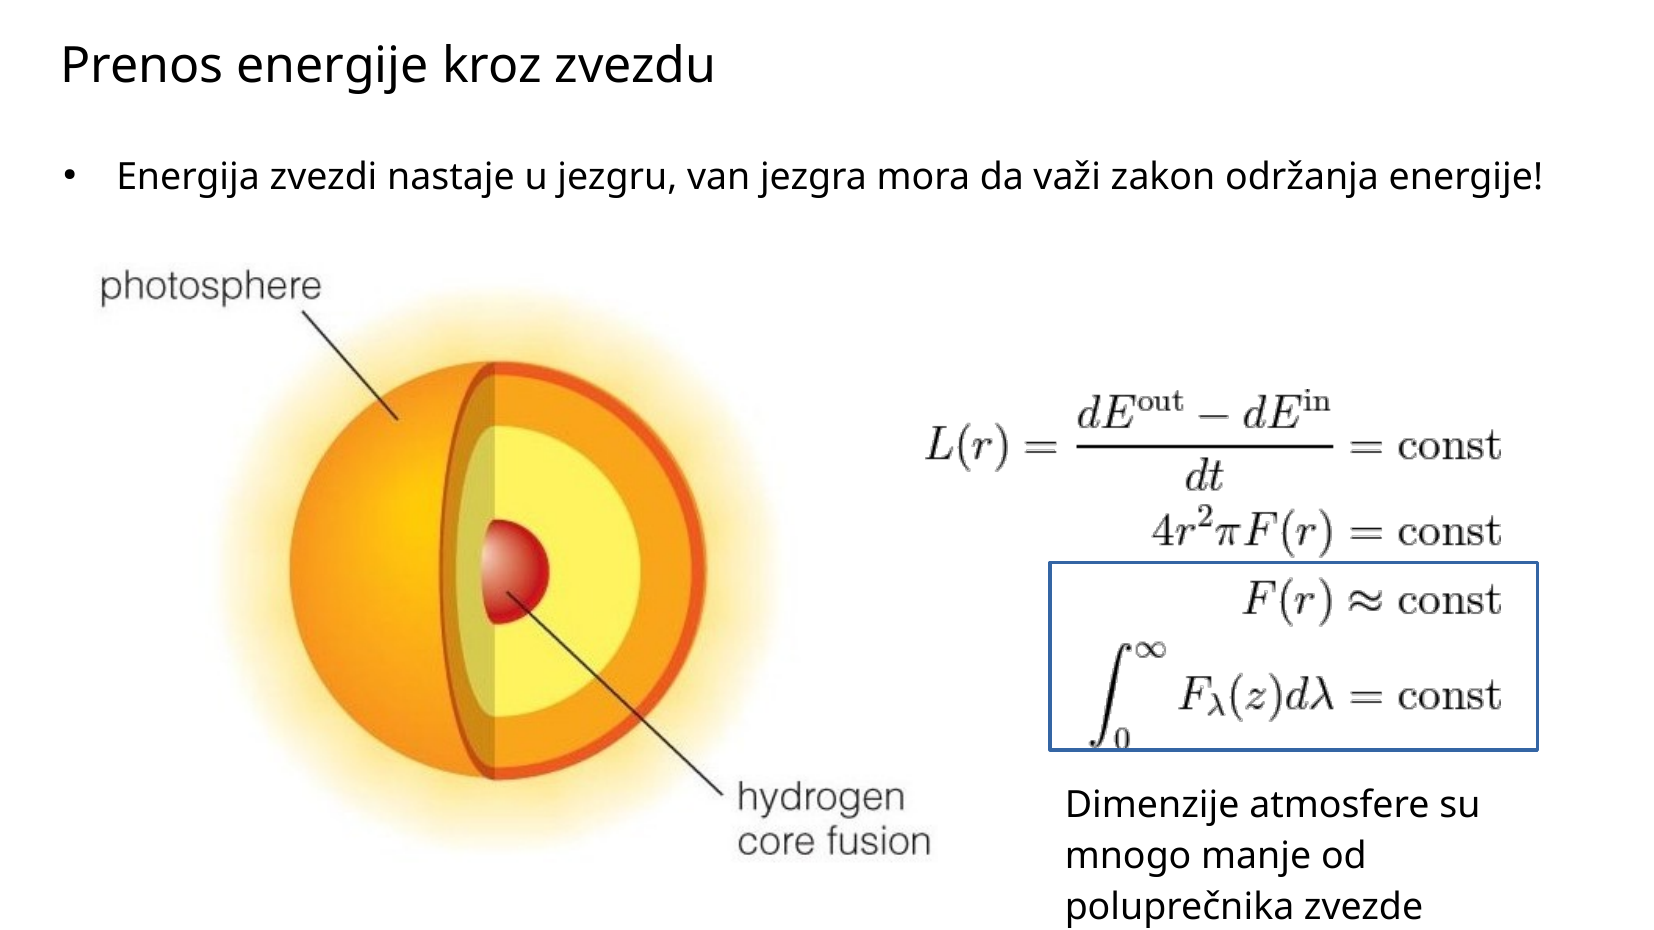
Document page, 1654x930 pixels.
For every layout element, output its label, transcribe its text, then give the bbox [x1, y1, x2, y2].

title Prenos energije kroz zvezdu [59, 13, 1648, 113]
list Energija zvezdi nastaje u jezgru, van jezgra mora da važi zakon održanja energije! [45, 149, 1635, 880]
picture [1052, 564, 1501, 748]
picture [93, 262, 1501, 869]
text_box Dimenzije atmosfere su mnogo manje od poluprečnika zvezde [1050, 769, 1576, 919]
